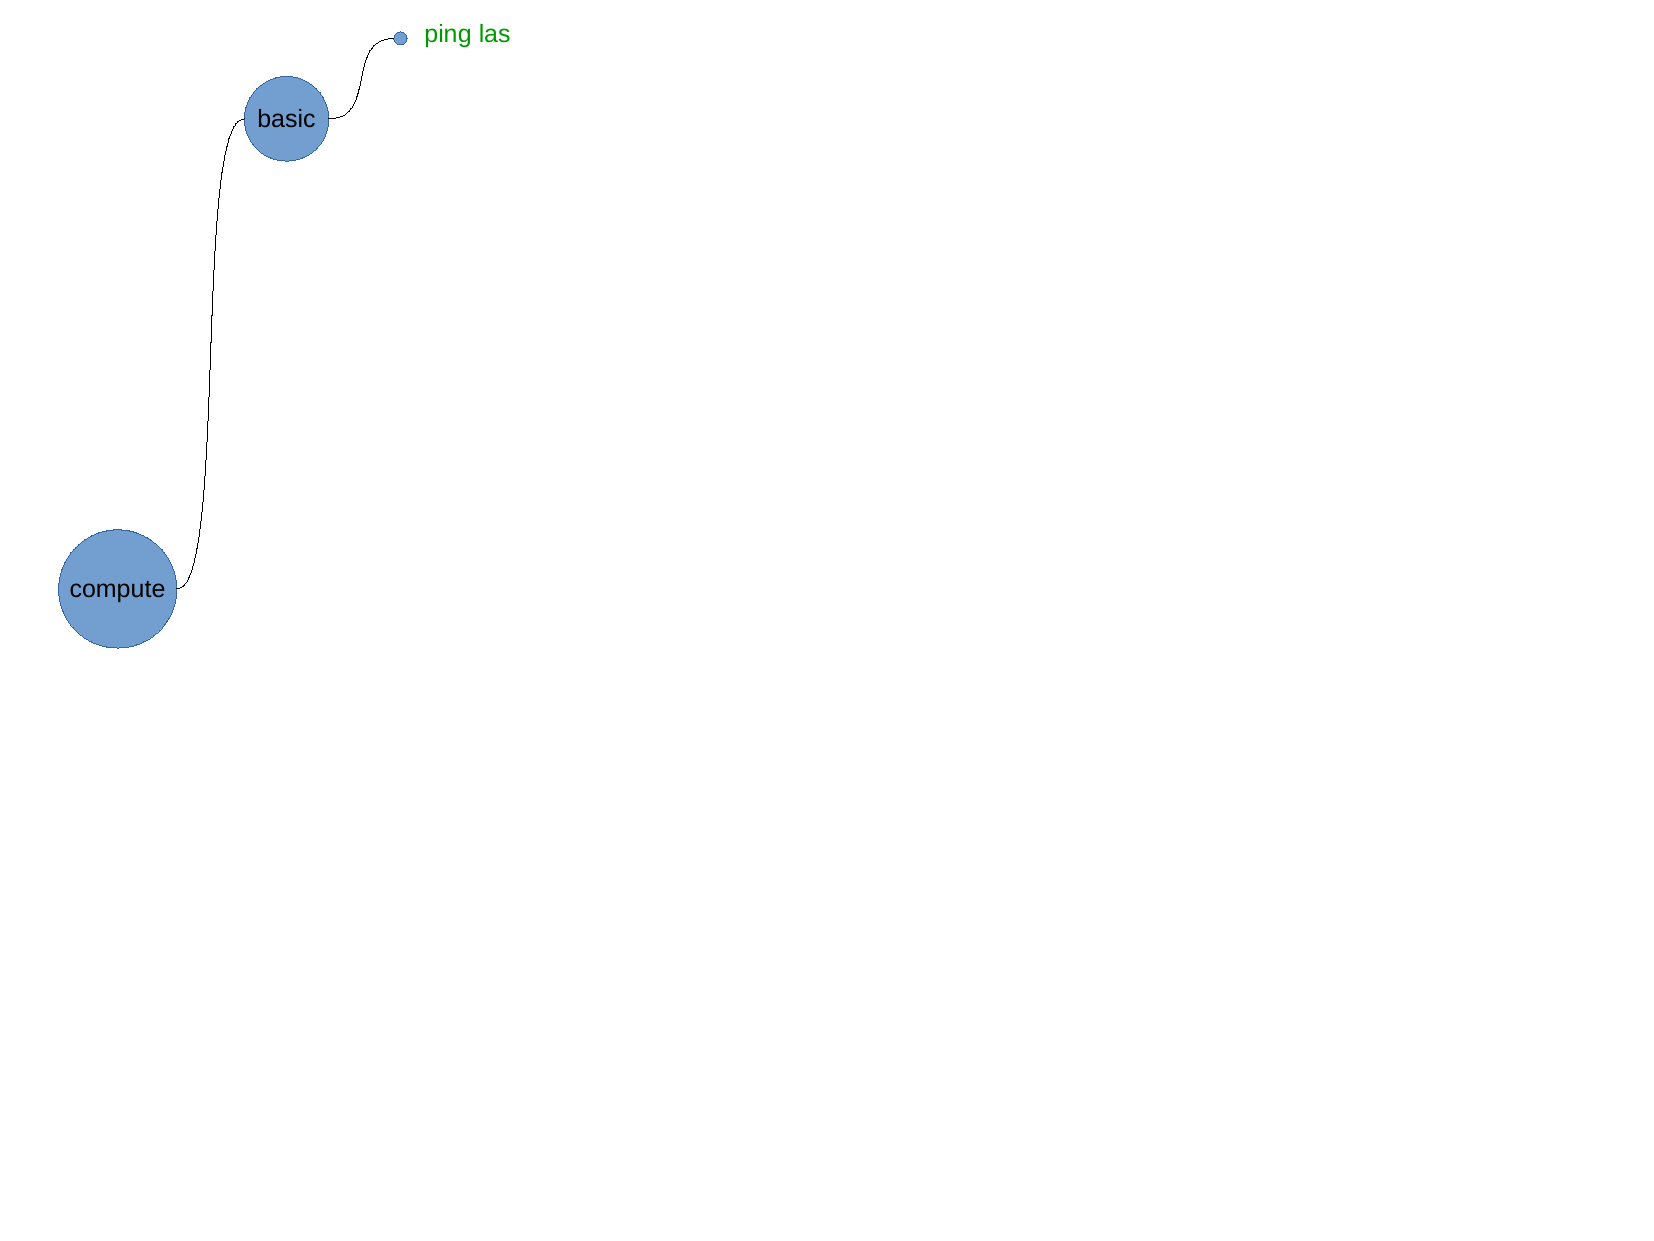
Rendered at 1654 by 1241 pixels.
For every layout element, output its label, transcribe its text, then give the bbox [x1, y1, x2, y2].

text_box basic [244, 76, 329, 162]
text_box compute [58, 529, 177, 649]
text_box ping las [409, 12, 526, 56]
text_box [393, 31, 408, 45]
